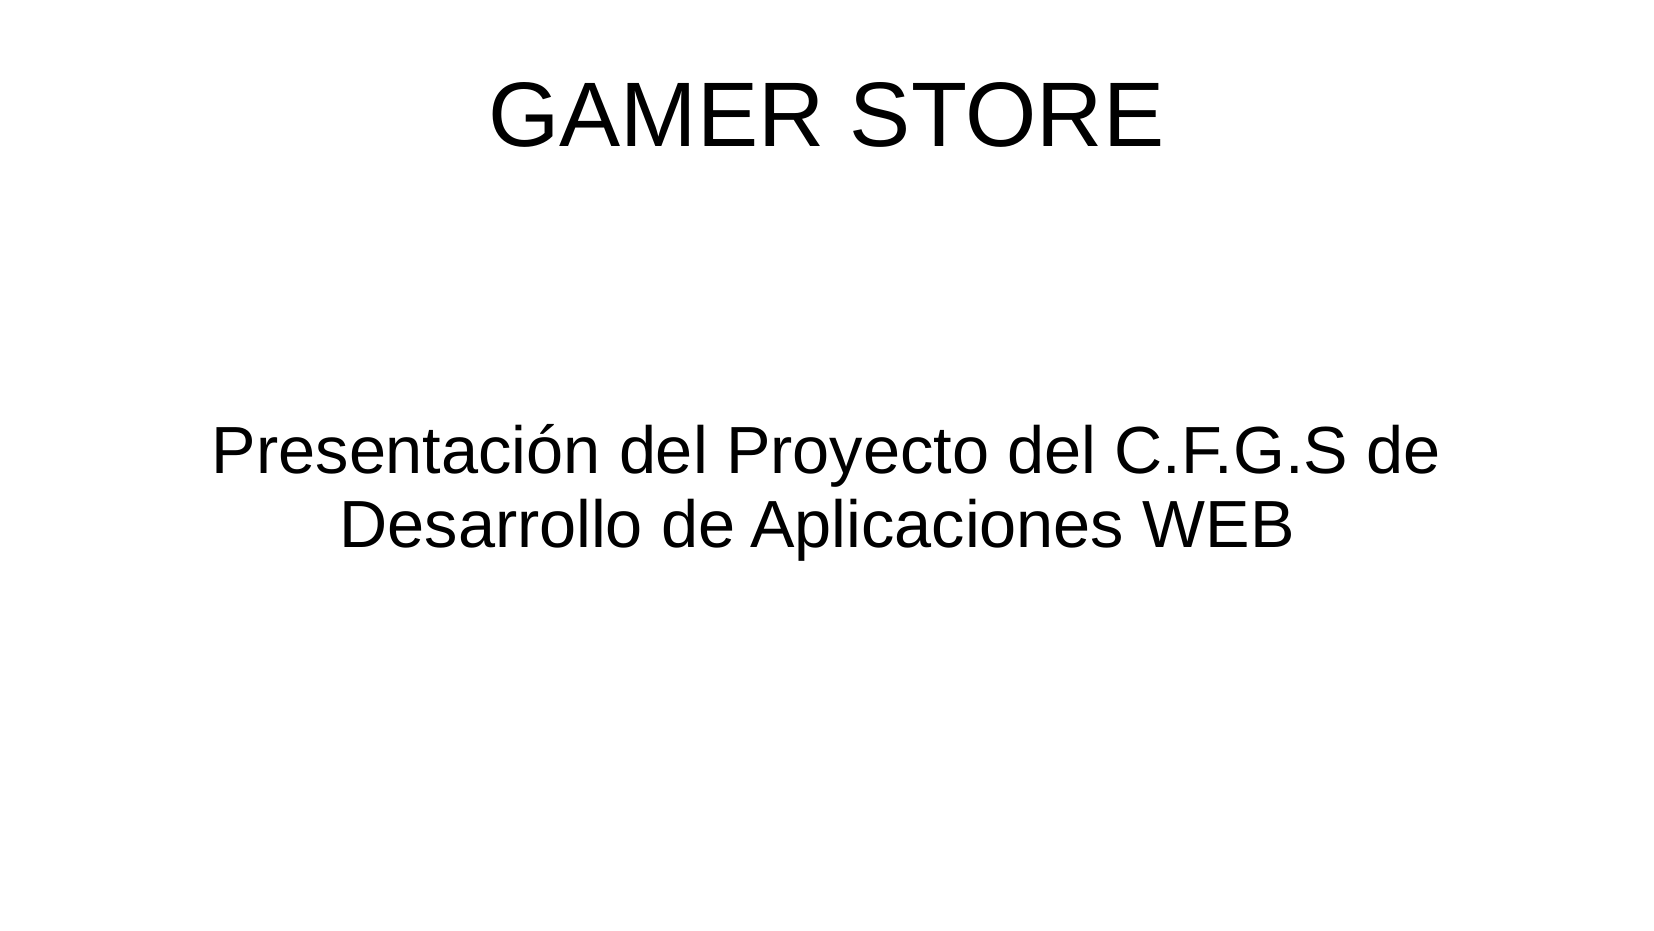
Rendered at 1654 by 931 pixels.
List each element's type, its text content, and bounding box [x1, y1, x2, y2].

subtitle Presentación del Proyecto del C.F.G.S de Desarrollo de Aplicaciones WEB [82, 217, 1571, 758]
title GAMER STORE [82, 37, 1571, 193]
